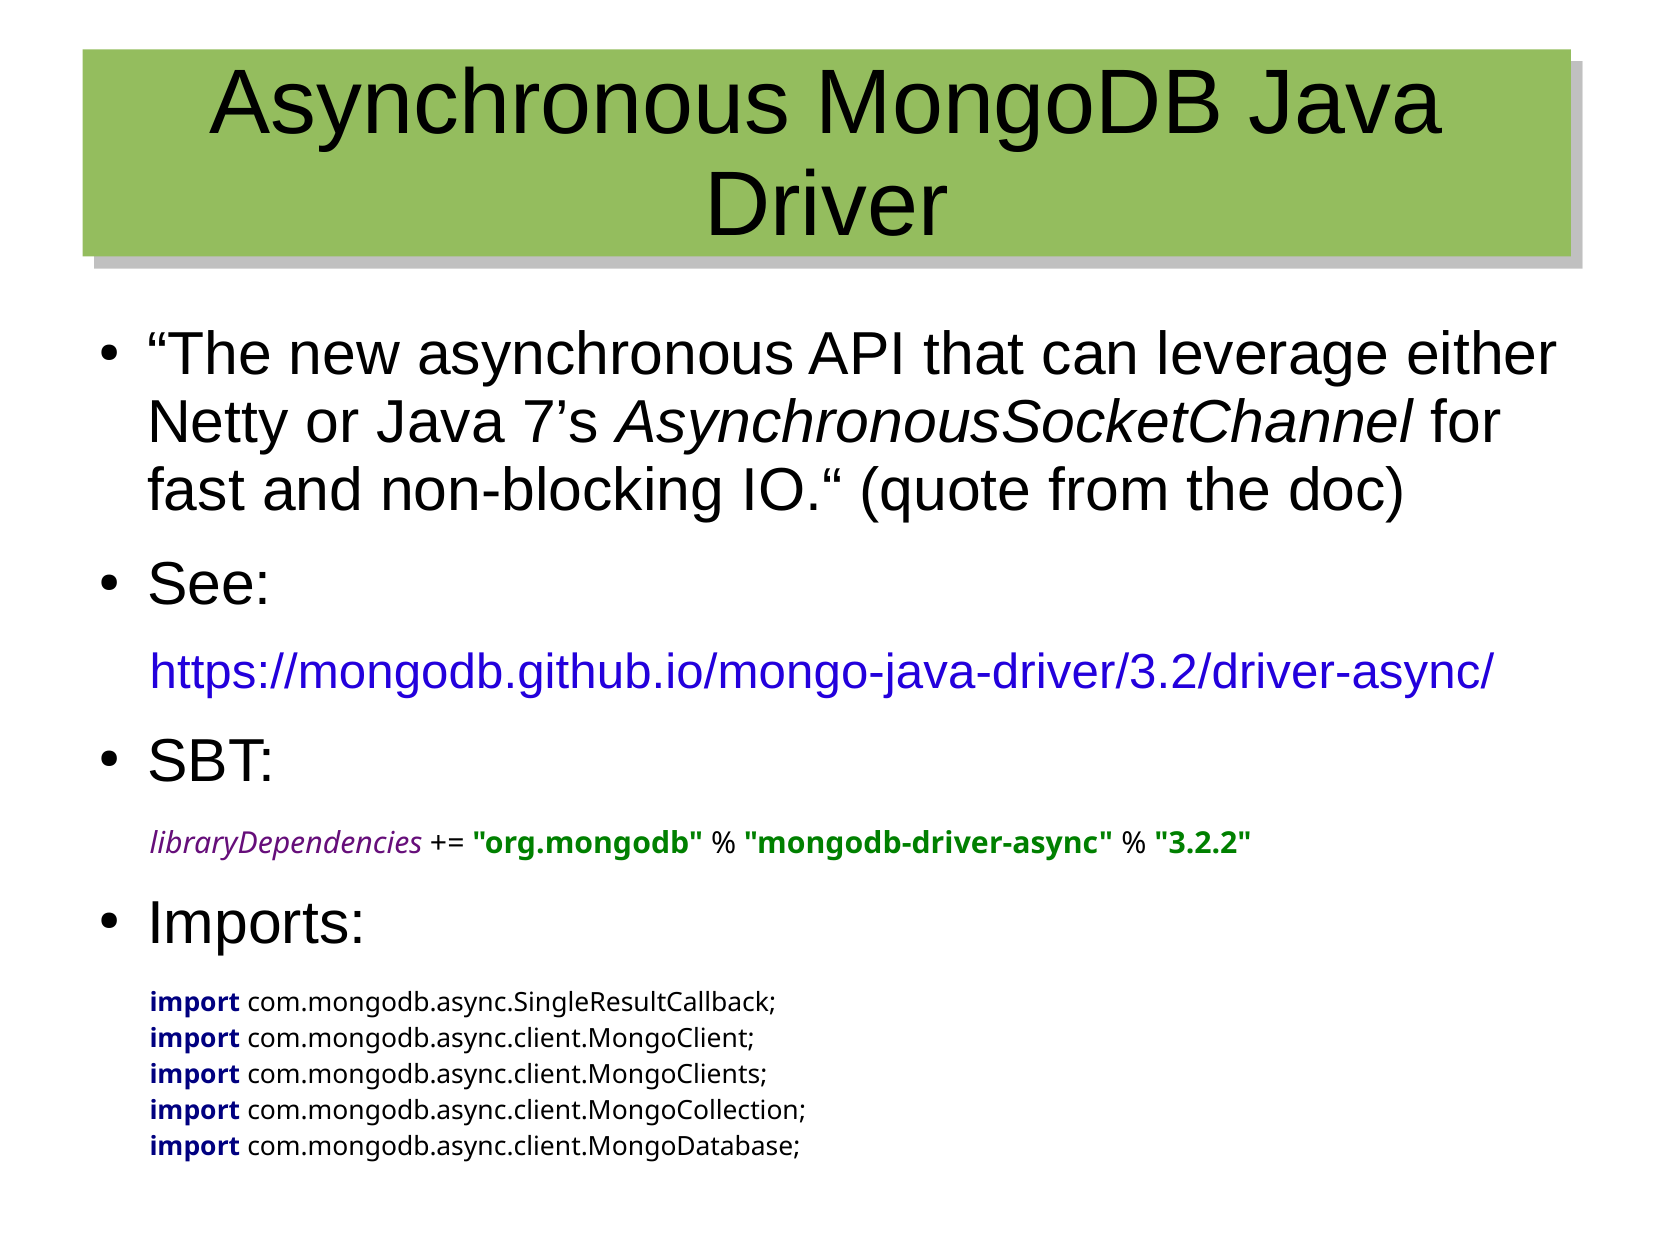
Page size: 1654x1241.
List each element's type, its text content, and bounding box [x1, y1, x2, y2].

title Asynchronous MongoDB Java Driver [82, 49, 1571, 257]
list “The new asynchronous API that can leverage either Netty or Java 7’s AsynchronousSocketChannel for fast and non-blocking IO.“ (quote from the doc) See: https://mongodb.github.io/mongo-java-driver/3.2/driver-async/ SBT: libraryDependencies += "org.mongodb" % "mongodb-driver-async" % "3.2.2" Imports: import com.mongodb.async.SingleResultCallback; import com.mongodb.async.client.MongoClient; import com.mongodb.async.client.MongoClients; import com.mongodb.async.client.MongoCollection; import com.mongodb.async.client.MongoDatabase; [82, 319, 1571, 1211]
